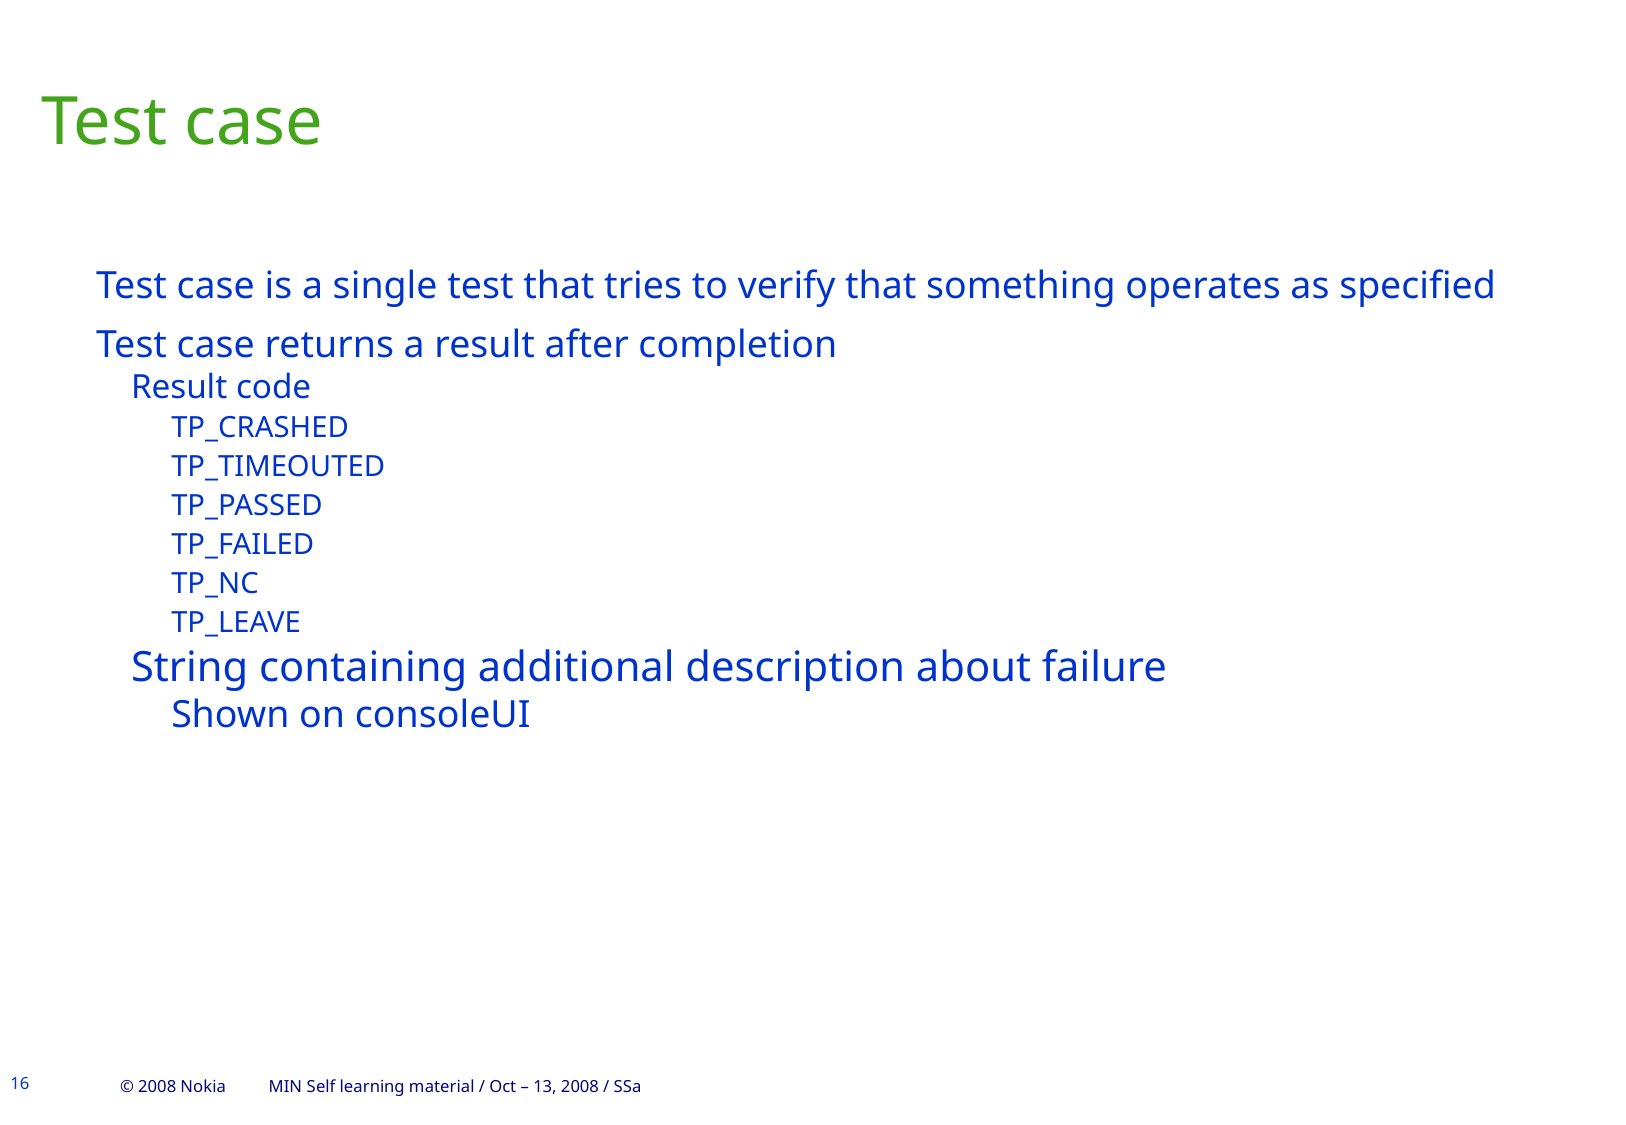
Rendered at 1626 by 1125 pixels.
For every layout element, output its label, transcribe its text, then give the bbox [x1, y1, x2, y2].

title Test case [41, 70, 1504, 174]
list Test case is a single test that tries to verify that something operates as specified Test case returns a result after completion Result code TP_CRASHED TP_TIMEOUTED TP_PASSED TP_FAILED TP_NC TP_LEAVE String containing additional description about failure Shown on consoleUI [81, 262, 1544, 1006]
